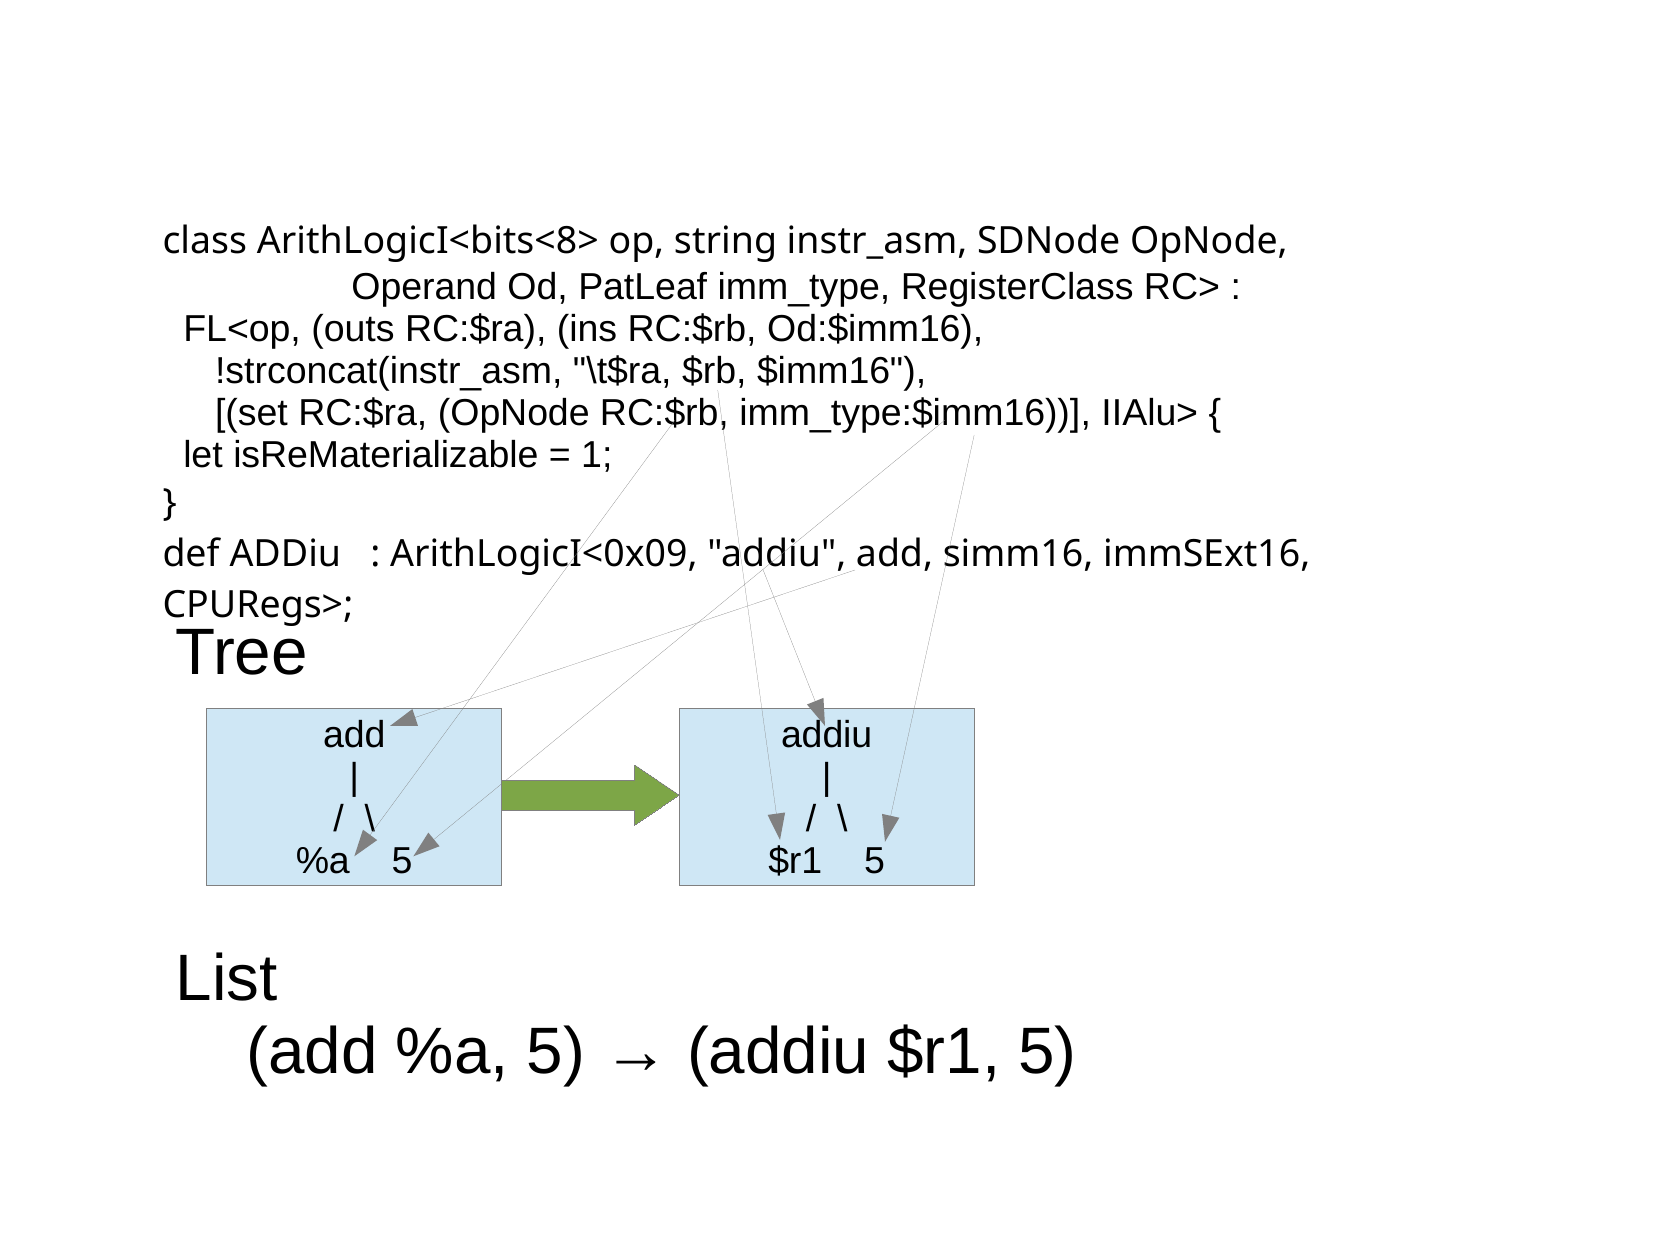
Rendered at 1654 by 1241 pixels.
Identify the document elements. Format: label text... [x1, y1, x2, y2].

text_box [501, 765, 680, 826]
text_box add | / \ %a 5 [206, 708, 502, 886]
text_box Tree [105, 615, 316, 689]
text_box List (add %a, 5) → (addiu $r1, 5) [90, 934, 1111, 1126]
text_box class ArithLogicI<bits<8> op, string instr_asm, SDNode OpNode, Operand Od, PatLeaf imm_type, RegisterClass RC> : FL<op, (outs RC:$ra), (ins RC:$rb, Od:$imm16), !strconcat(instr_asm, "\t$ra, $rb, $imm16"), [(set RC:$ra, (OpNode RC:$rb, imm_type:$imm16))], IIAlu> { let isReMaterializable = 1; } def ADDiu : ArithLogicI<0x09, "addiu", add, simm16, immSExt16, CPURegs>; [147, 206, 1506, 583]
text_box addiu | / \ $r1 5 [679, 708, 975, 886]
